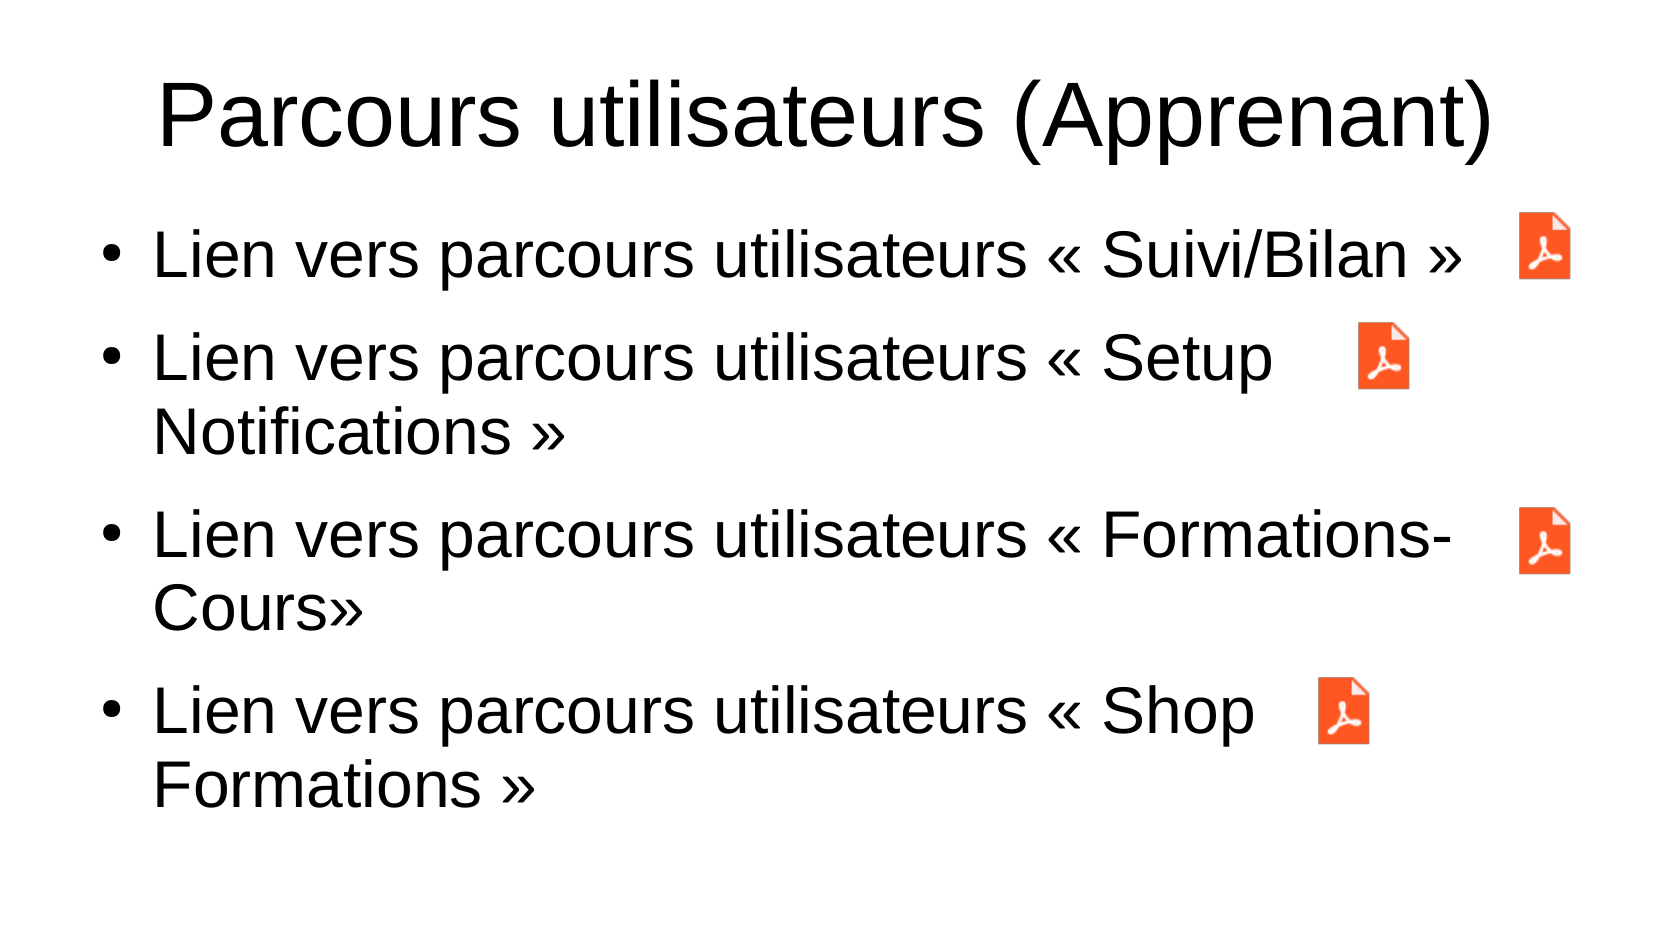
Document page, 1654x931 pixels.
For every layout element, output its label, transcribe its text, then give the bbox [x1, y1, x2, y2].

picture [1507, 208, 1583, 284]
picture [1306, 673, 1382, 749]
list Lien vers parcours utilisateurs « Suivi/Bilan » Lien vers parcours utilisateurs « Setup Notifications » Lien vers parcours utilisateurs « Formations-Cours» Lien vers parcours utilisateurs « Shop Formations » [82, 217, 1571, 827]
picture [1346, 318, 1422, 394]
picture [1507, 503, 1583, 579]
title Parcours utilisateurs (Apprenant) [82, 37, 1571, 193]
